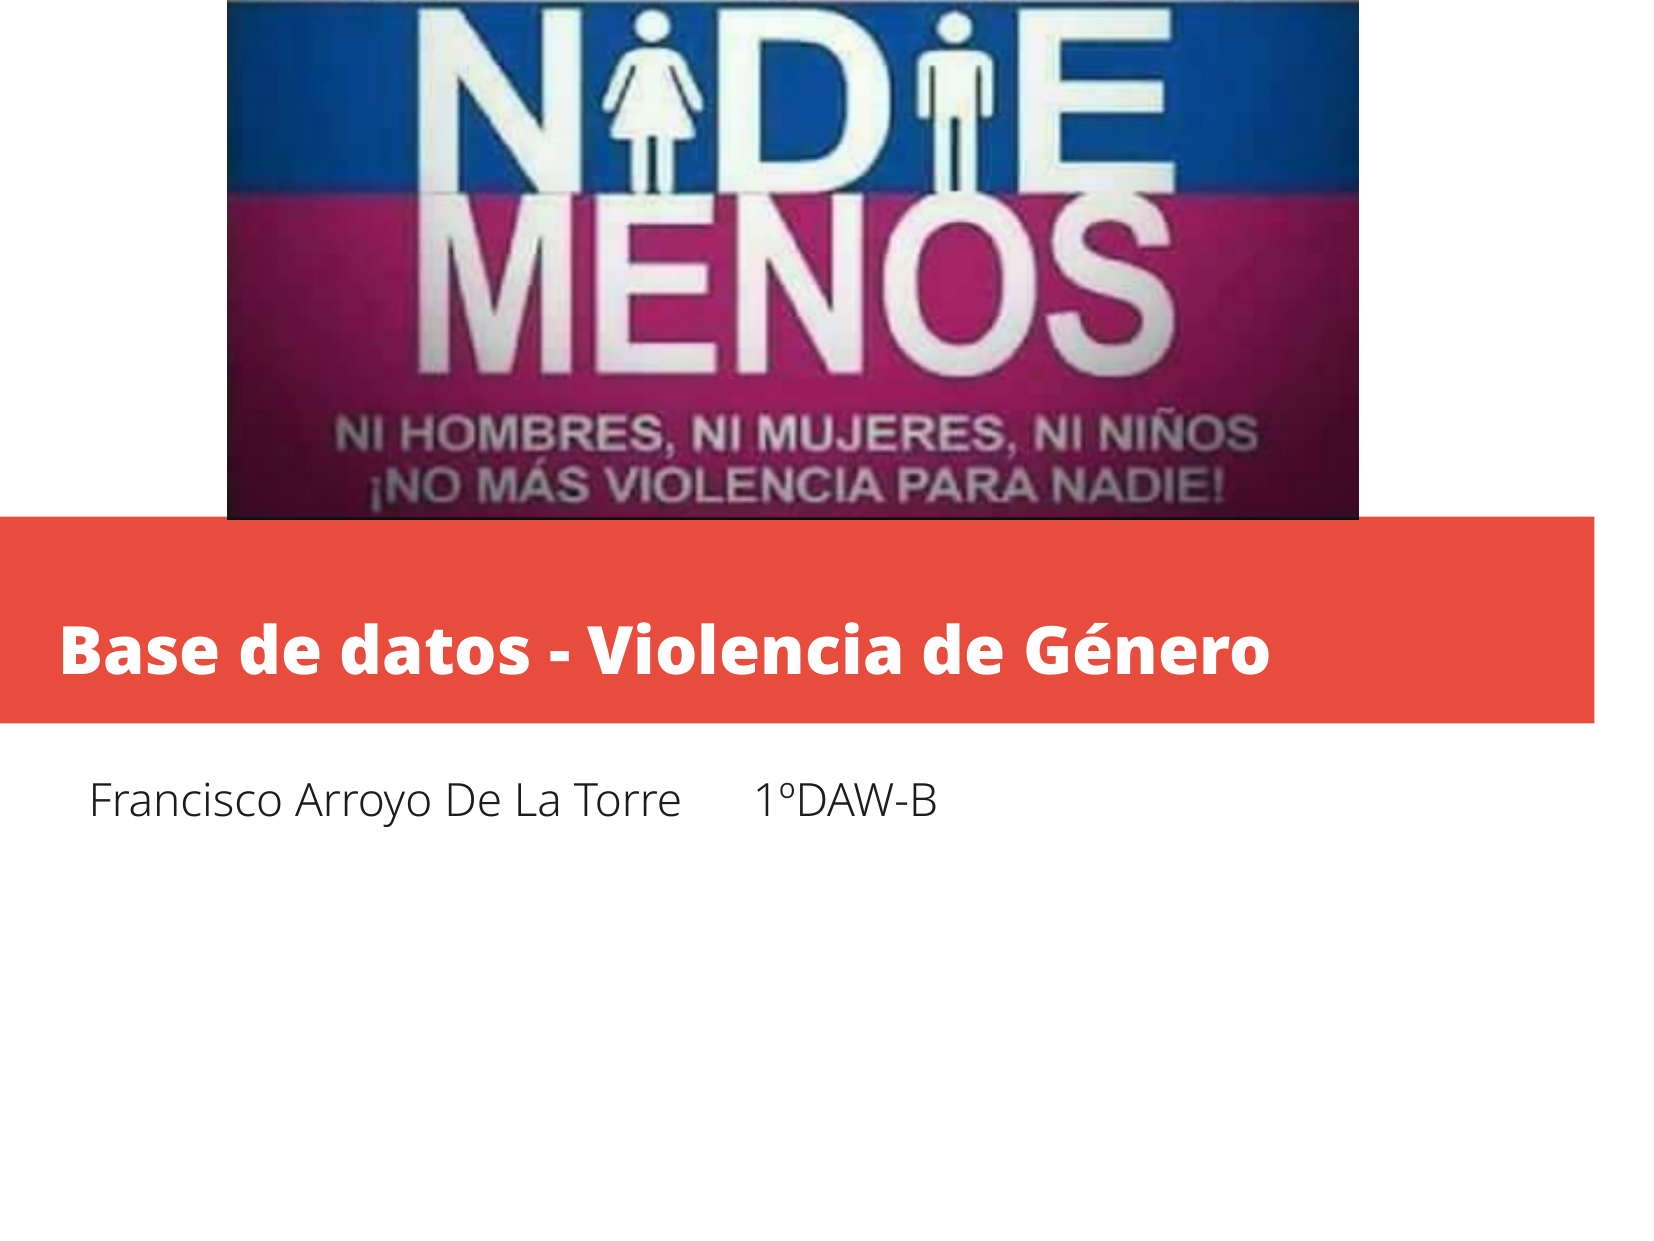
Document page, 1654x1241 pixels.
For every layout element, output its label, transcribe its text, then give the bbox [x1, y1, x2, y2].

picture [227, 0, 1359, 520]
title Base de datos - Violencia de Género [59, 546, 1595, 694]
subtitle Francisco Arroyo De La Torre 1ºDAW-B [88, 767, 1595, 1182]
